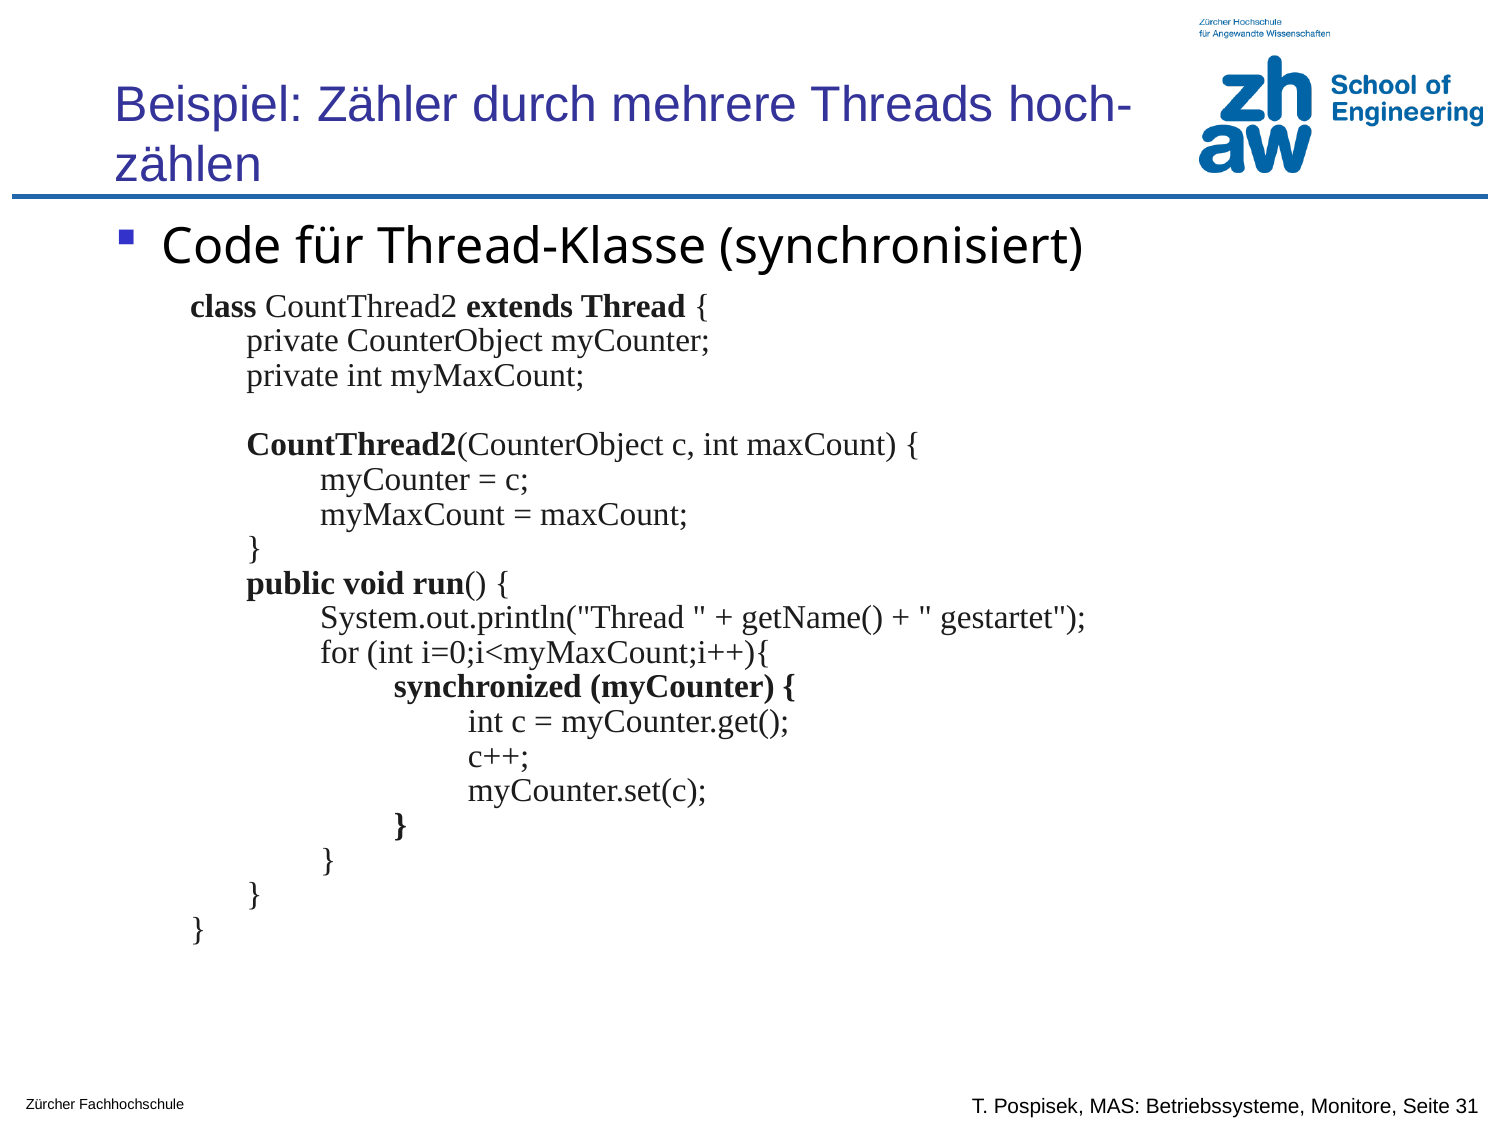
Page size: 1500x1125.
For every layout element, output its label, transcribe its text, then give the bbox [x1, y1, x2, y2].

picture [1199, 19, 1483, 173]
title Beispiel: Zähler durch mehrere Threads hoch- zählen [99, 75, 1158, 188]
text_box class CountThread2 extends Thread { private CounterObject myCounter; private int myMaxCount; CountThread2(CounterObject c, int maxCount) { myCounter = c; myMaxCount = maxCount; } public void run() { System.out.println("Thread " + getName() + " gestartet"); for (int i=0;i<myMaxCount;i++){ synchronized (myCounter) { int c = myCounter.get(); c++; myCounter.set(c); } } } } [174, 287, 1274, 1025]
text_box Code für Thread-Klasse (synchronisiert) [99, 200, 1413, 357]
